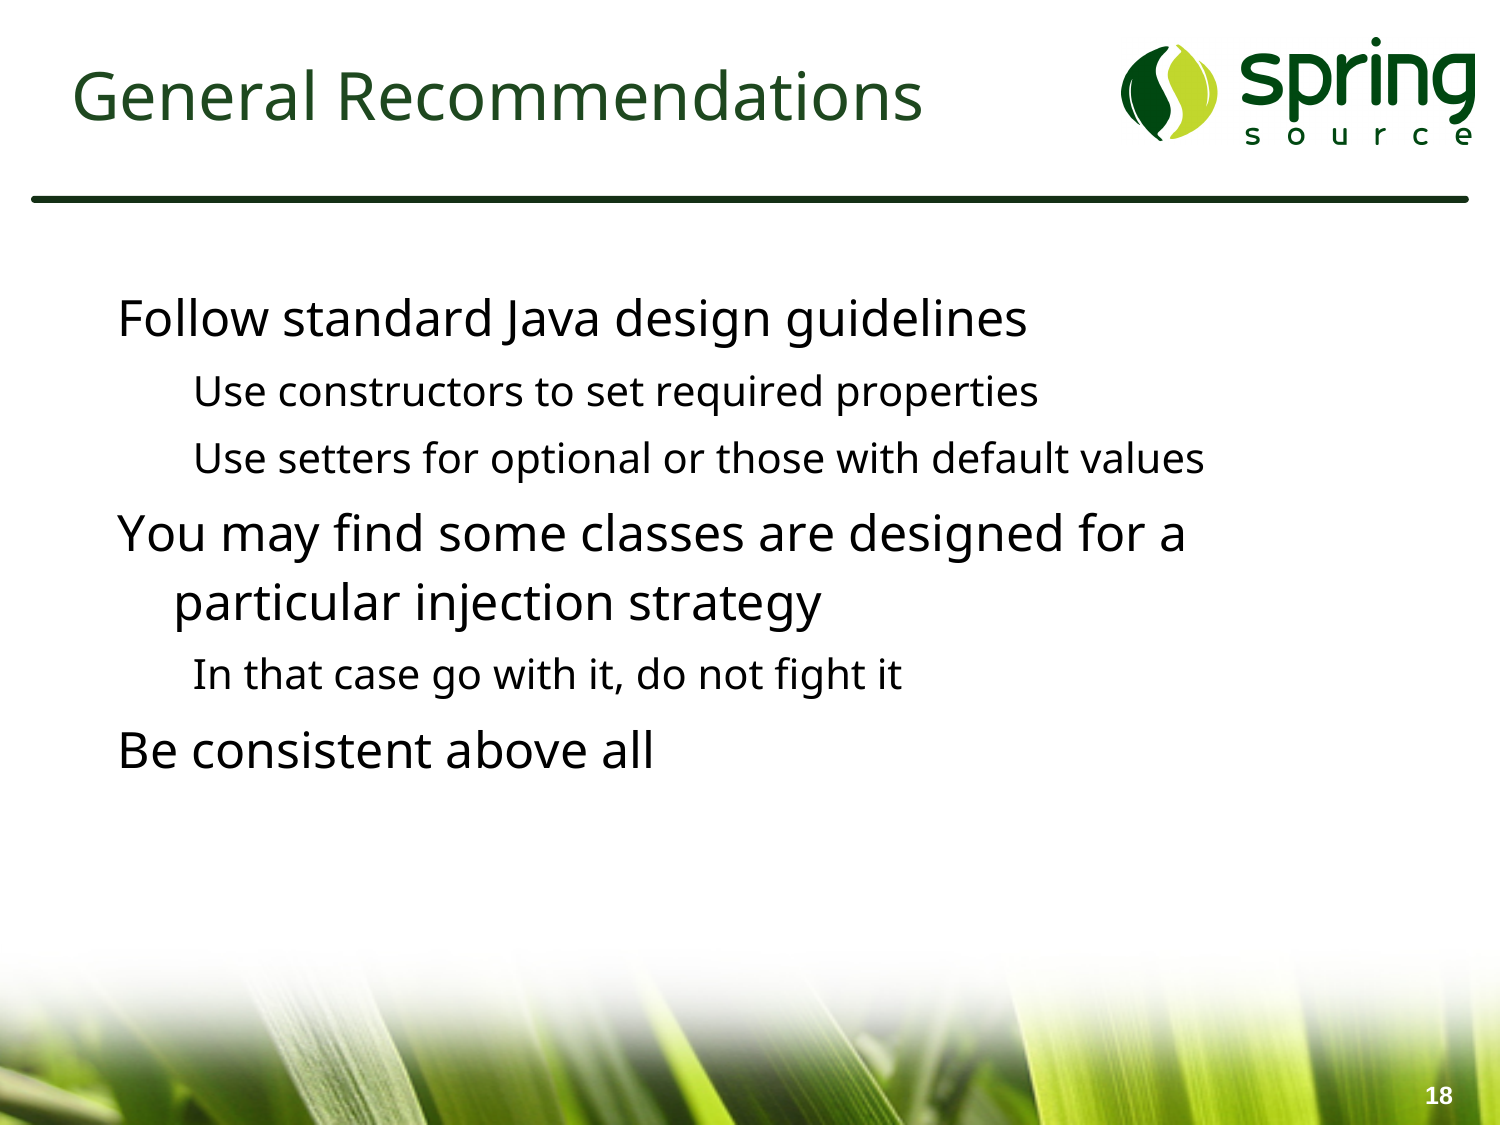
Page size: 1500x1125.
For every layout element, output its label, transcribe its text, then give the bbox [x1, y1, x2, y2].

list Follow standard Java design guidelines Use constructors to set required properties Use setters for optional or those with default values You may find some classes are designed for a particular injection strategy In that case go with it, do not fight it Be consistent above all [103, 275, 1394, 938]
picture [0, 944, 1500, 1125]
picture [1121, 37, 1475, 145]
title General Recommendations [56, 13, 1089, 176]
